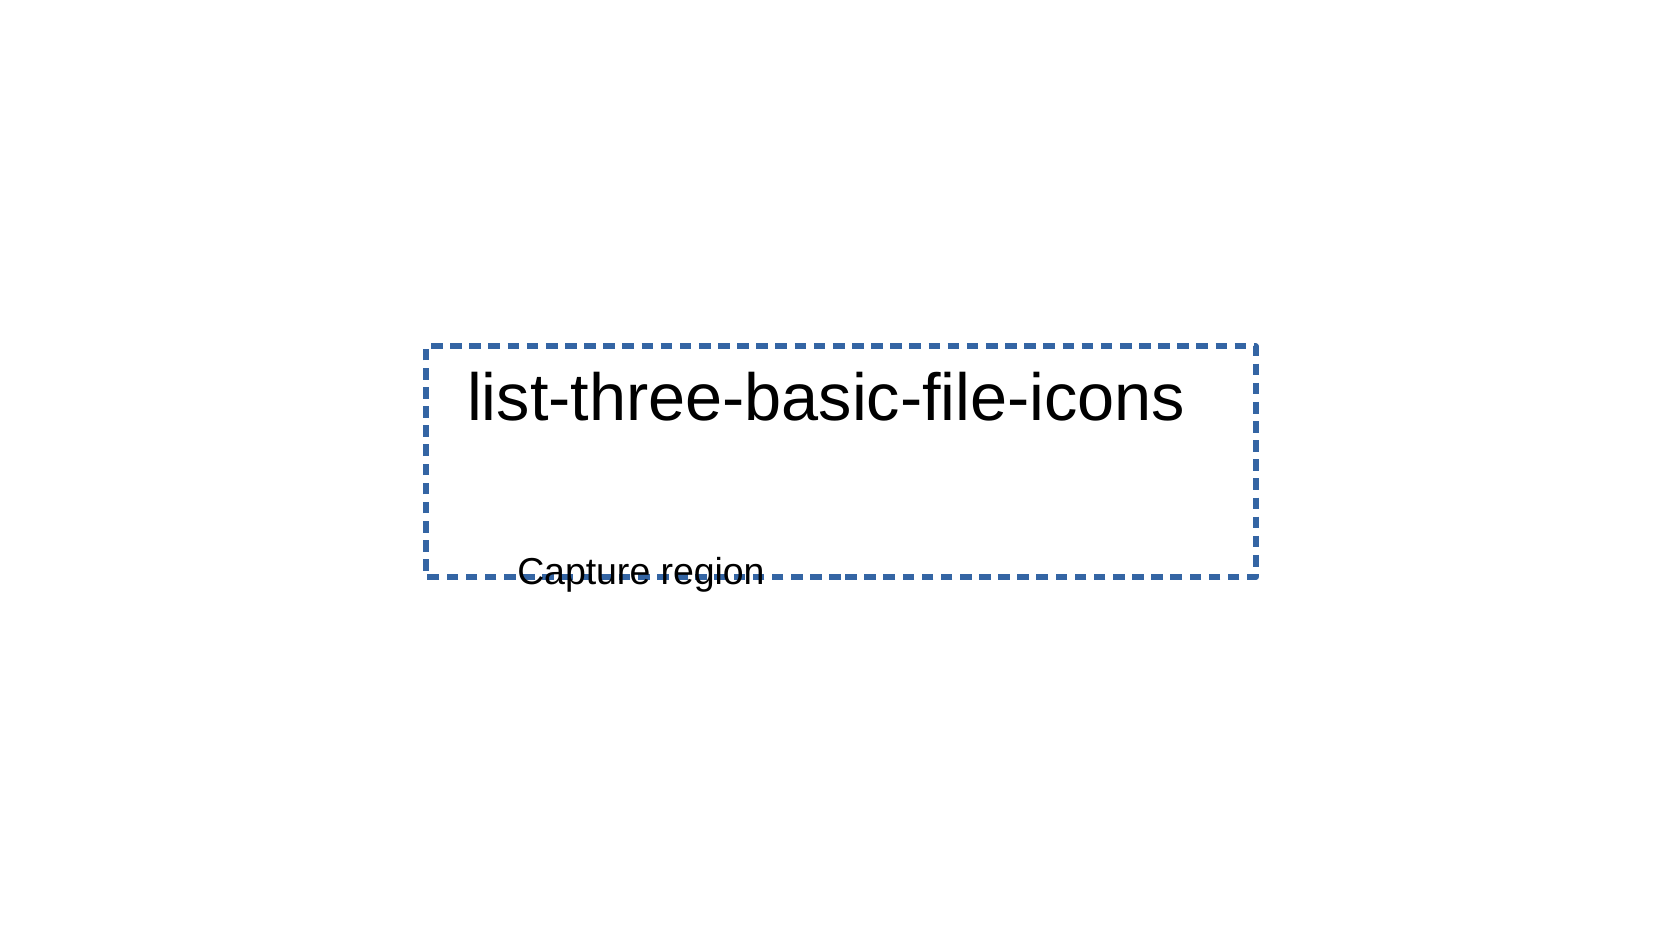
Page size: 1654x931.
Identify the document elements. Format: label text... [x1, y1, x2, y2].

subtitle list-three-basic-file-icons [82, 37, 1571, 757]
text_box Capture region [502, 543, 780, 601]
